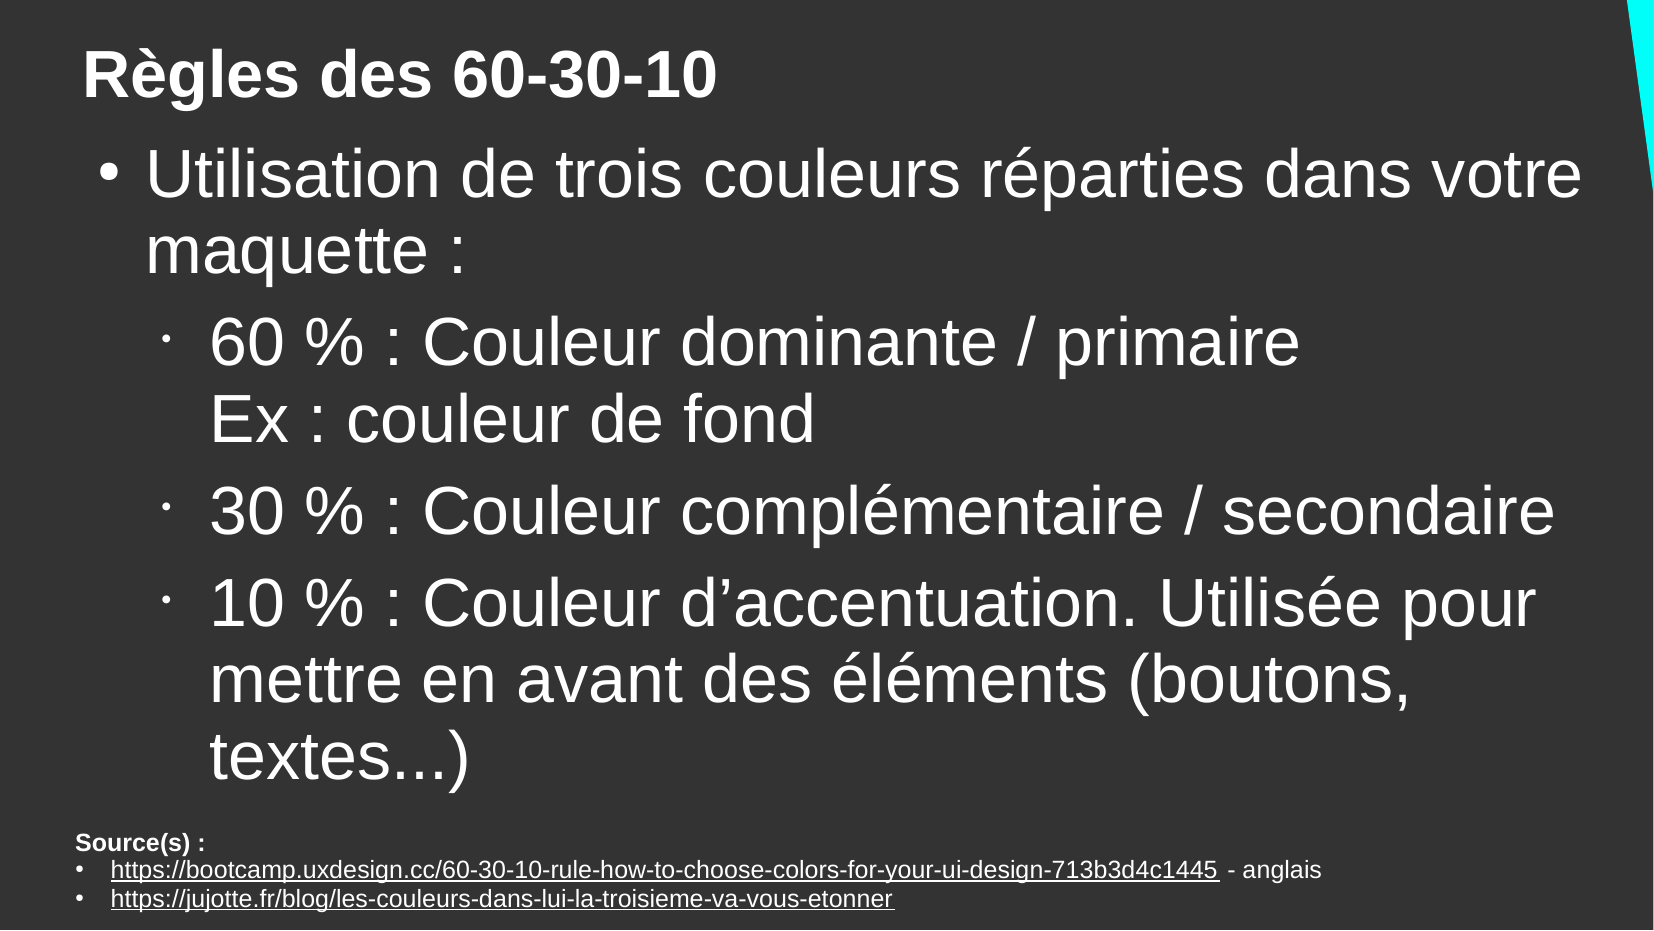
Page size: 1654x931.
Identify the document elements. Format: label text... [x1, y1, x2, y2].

list Utilisation de trois couleurs réparties dans votre maquette : 60 % : Couleur dominante / primaire Ex : couleur de fond 30 % : Couleur complémentaire / secondaire 10 % : Couleur d’accentuation. Utilisée pour mettre en avant des éléments (boutons, textes...) [80, 135, 1620, 804]
text_box Source(s) : https://bootcamp.uxdesign.cc/60-30-10-rule-how-to-choose-colors-for-your-ui-design-713b3d4c1445 - anglais https://jujotte.fr/blog/les-couleurs-dans-lui-la-troisieme-va-vous-etonner [60, 820, 1546, 920]
text_box [1626, 0, 1654, 199]
title Règles des 60-30-10 [82, 37, 1571, 114]
